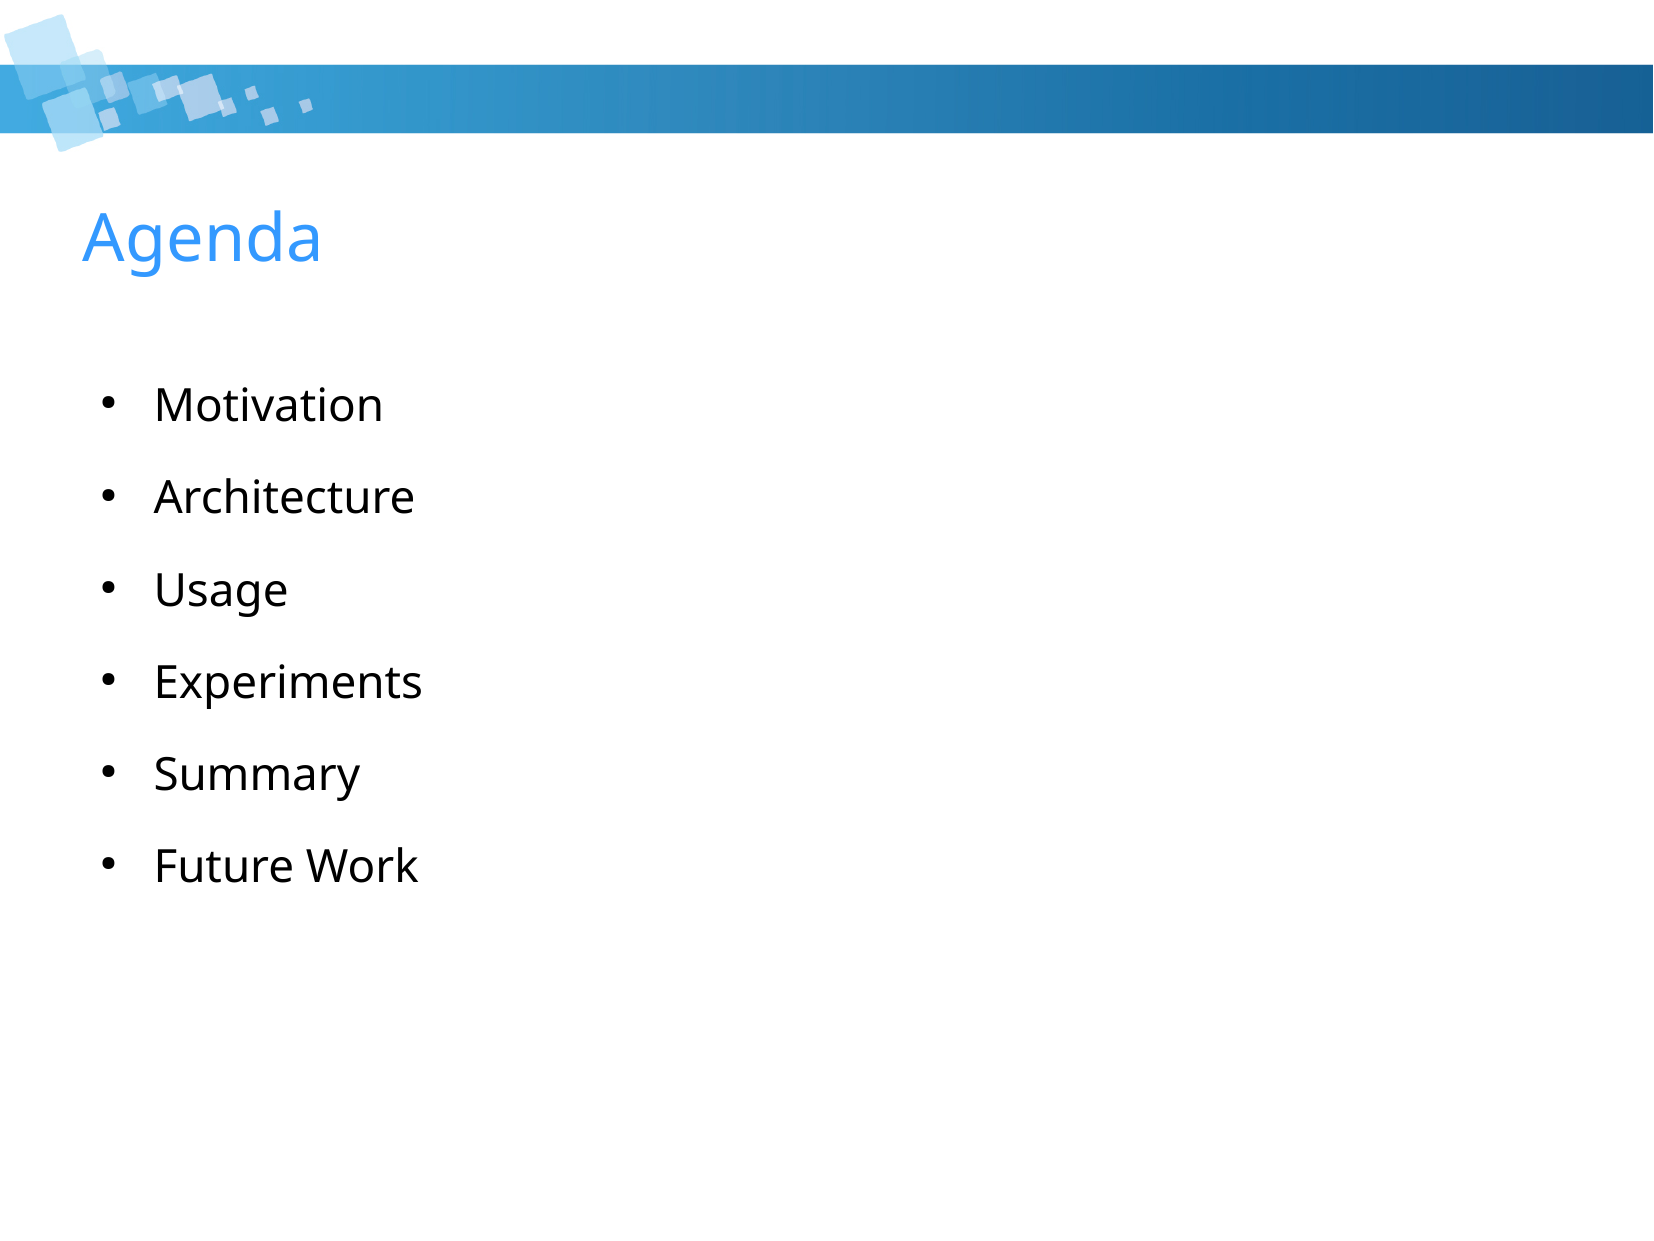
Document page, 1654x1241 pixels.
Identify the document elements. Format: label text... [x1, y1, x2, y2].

list Motivation Architecture Usage Experiments Summary Future Work [82, 372, 1571, 968]
picture [0, 0, 1653, 1238]
title Agenda [82, 132, 1571, 340]
